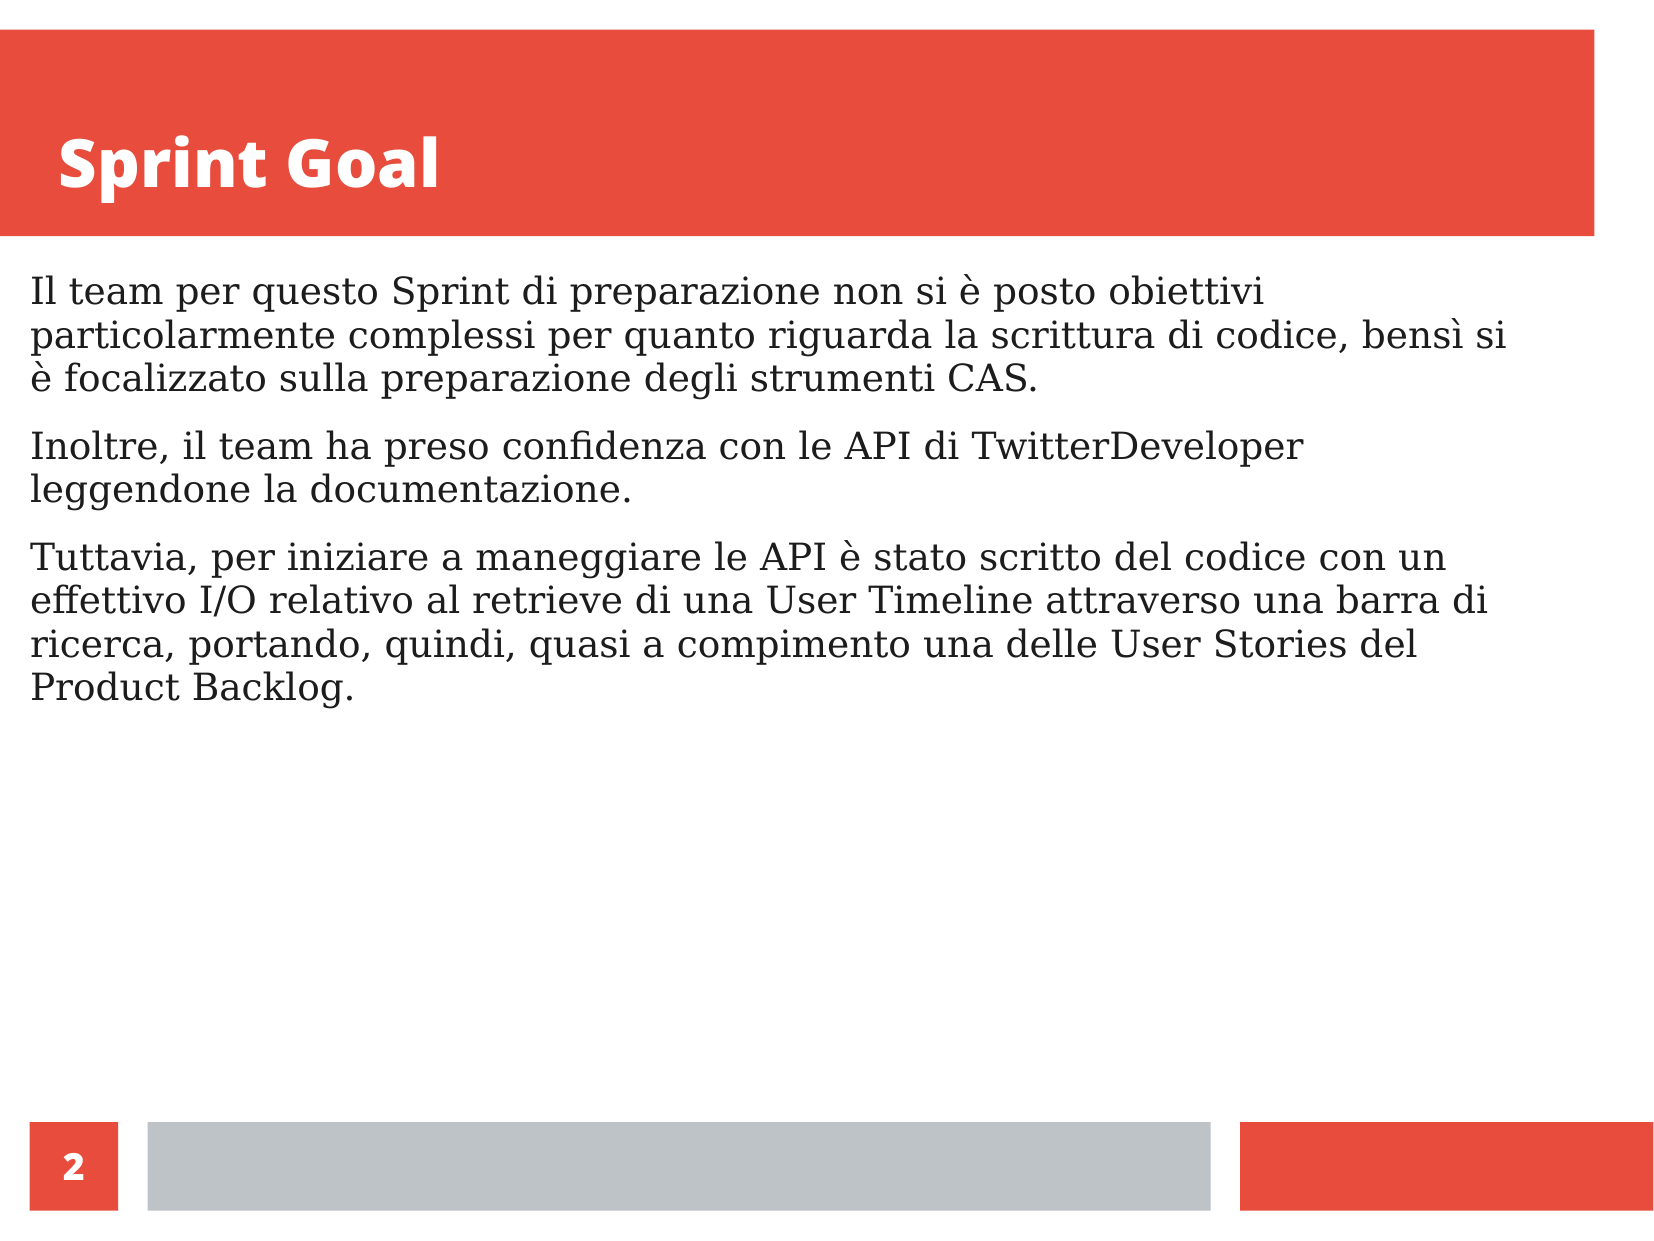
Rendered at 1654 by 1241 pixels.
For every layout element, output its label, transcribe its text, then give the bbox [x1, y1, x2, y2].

list Il team per questo Sprint di preparazione non si è posto obiettivi particolarmente complessi per quanto riguarda la scrittura di codice, bensì si è focalizzato sulla preparazione degli strumenti CAS. Inoltre, il team ha preso confidenza con le API di TwitterDeveloper leggendone la documentazione. Tuttavia, per iniziare a maneggiare le API è stato scritto del codice con un effettivo I/O relativo al retrieve di una User Timeline attraverso una barra di ricerca, portando, quindi, quasi a compimento una delle User Stories del Product Backlog. [30, 270, 1536, 1038]
title Sprint Goal [59, 59, 1595, 207]
